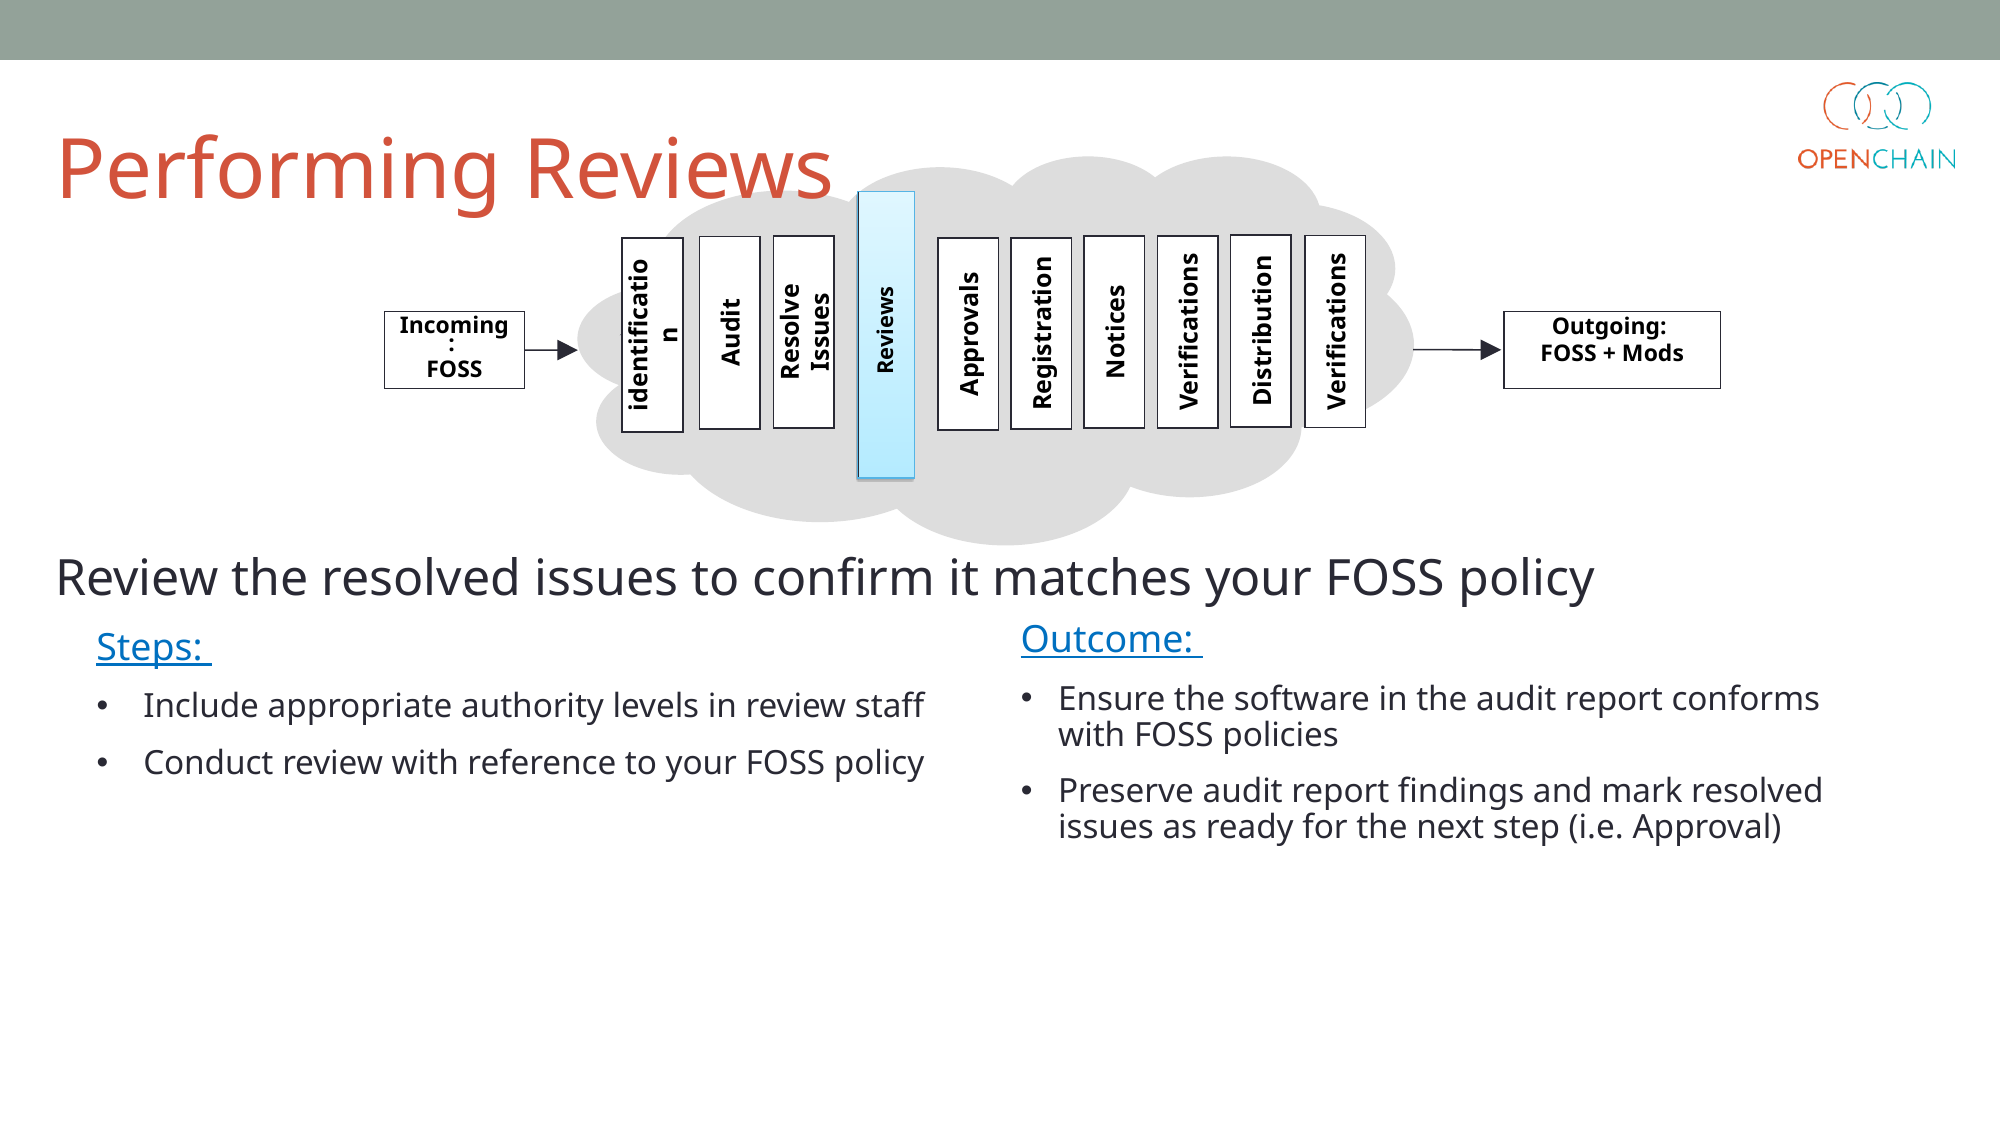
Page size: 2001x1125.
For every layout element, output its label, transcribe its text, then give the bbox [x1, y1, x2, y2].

text_box Performing Reviews [40, 84, 1841, 247]
text_box Registration [1010, 247, 1072, 430]
text_box Steps: Include appropriate authority levels in review staff Conduct review with reference to your FOSS policy [81, 620, 961, 1075]
text_box [1366, 247, 1415, 410]
text_box Incoming: FOSS [384, 311, 525, 389]
text_box Review the resolved issues to confirm it matches your FOSS policy [40, 537, 2000, 614]
text_box Reviews [855, 247, 913, 474]
text_box Audit [699, 247, 760, 429]
text_box Distribution [1230, 247, 1292, 428]
text_box identification [622, 247, 683, 432]
text_box Verifications [1157, 247, 1218, 429]
picture [1798, 82, 1955, 169]
text_box Outgoing: FOSS + Mods [1504, 311, 1721, 389]
text_box Outcome: Ensure the software in the audit report conforms with FOSS policies Preserve audit report findings and mark resolved issues as ready for the next step (i.e. Approval) [1005, 614, 1898, 1078]
text_box [577, 247, 1305, 537]
text_box Approvals [937, 247, 999, 431]
text_box Verifications [1305, 247, 1366, 428]
text_box Notices [1084, 247, 1145, 429]
text_box Resolve Issues [773, 247, 835, 429]
